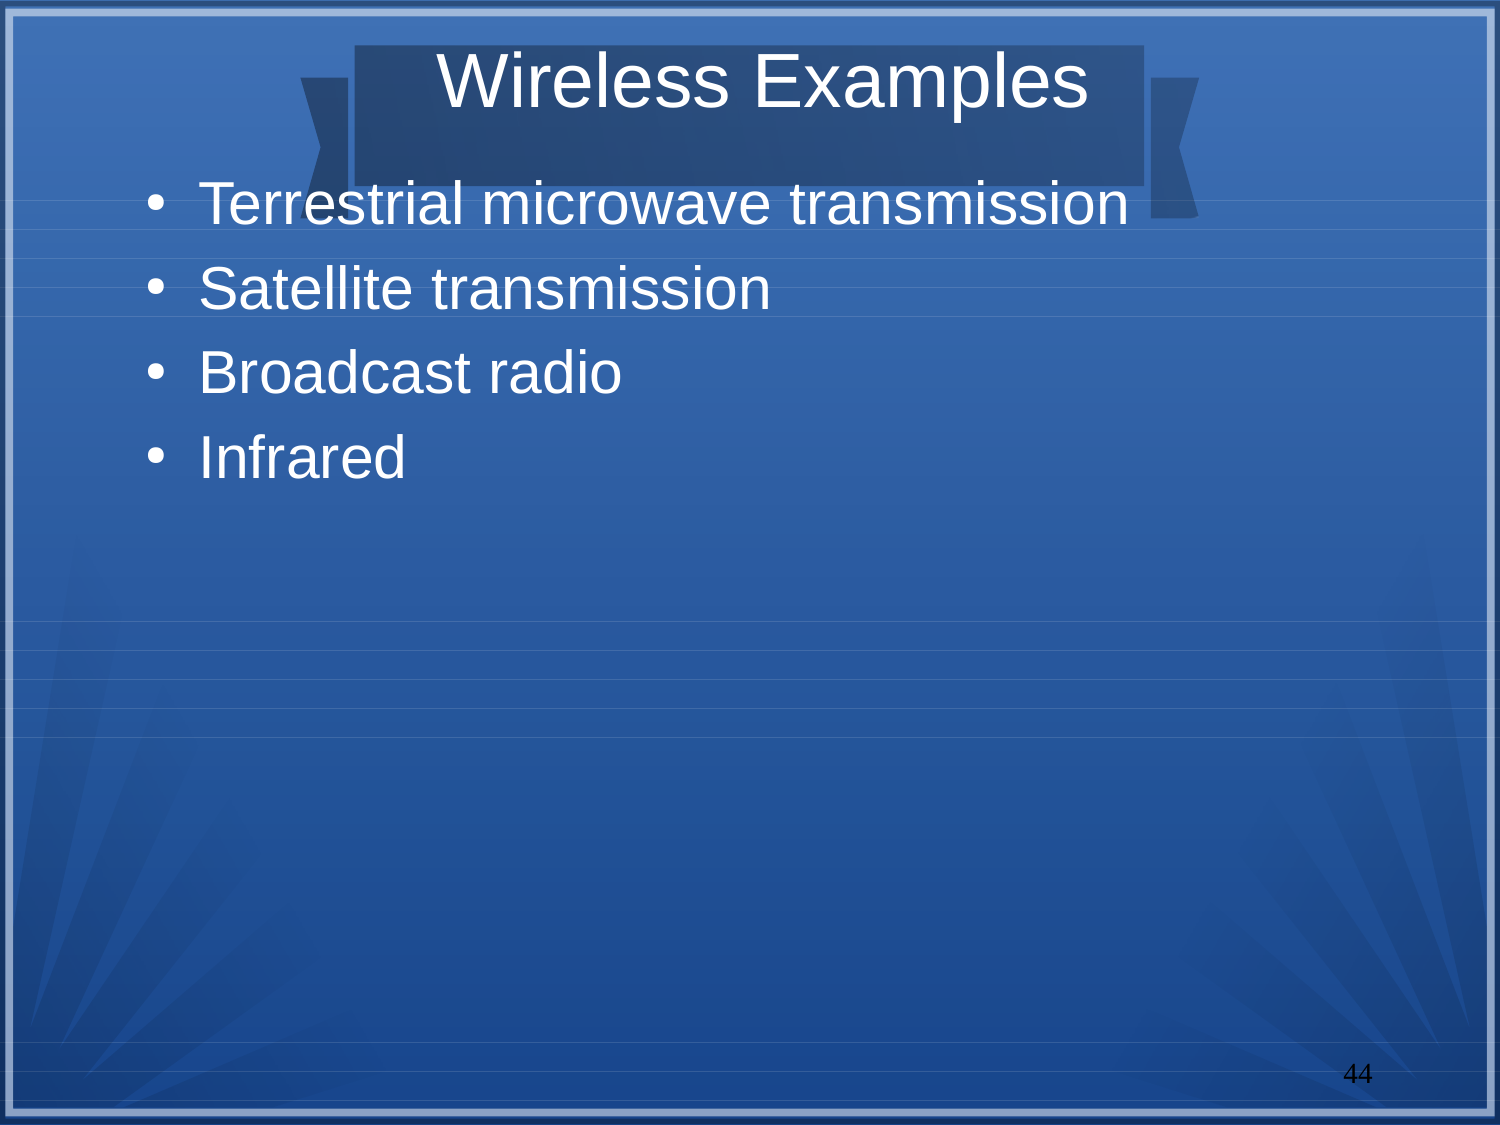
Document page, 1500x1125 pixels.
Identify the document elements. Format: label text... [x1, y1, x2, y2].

text_box 47 [1074, 1050, 1388, 1125]
title Wireless Examples [112, 0, 1388, 162]
list Terrestrial microwave transmission Satellite transmission Broadcast radio Infrared [112, 162, 1388, 1025]
